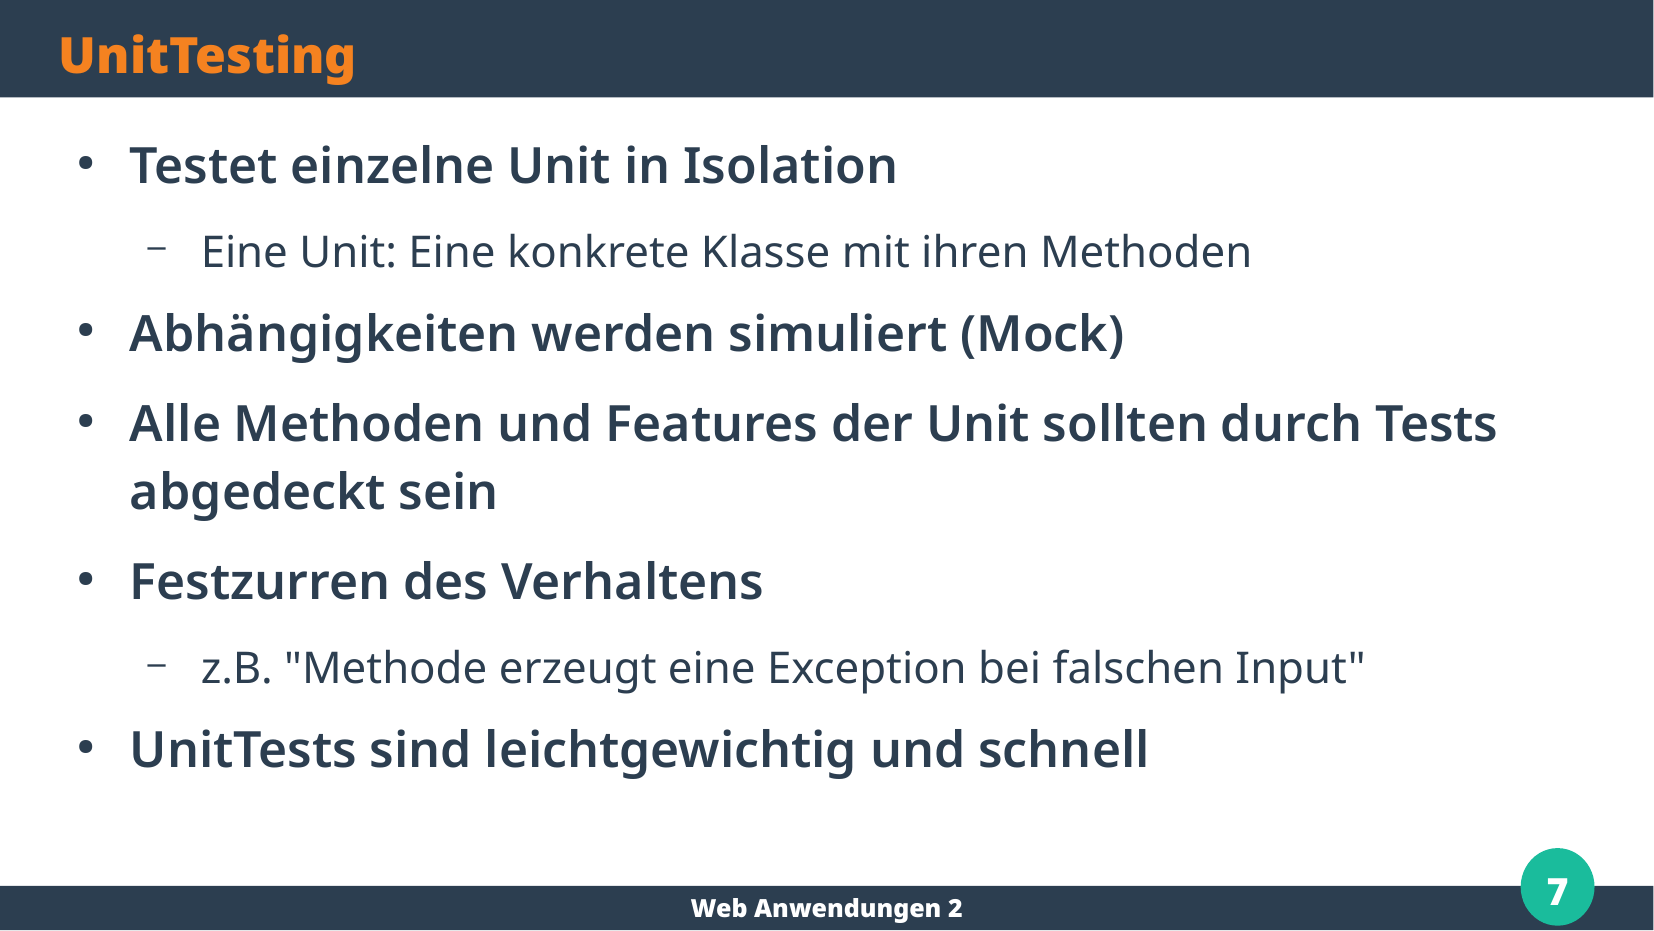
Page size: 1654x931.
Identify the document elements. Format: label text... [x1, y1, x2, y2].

title UnitTesting [59, 8, 1595, 89]
list Testet einzelne Unit in Isolation Eine Unit: Eine konkrete Klasse mit ihren Methoden Abhängigkeiten werden simuliert (Mock) Alle Methoden und Features der Unit sollten durch Tests abgedeckt sein Festzurren des Verhaltens z.B. "Methode erzeugt eine Exception bei falschen Input" UnitTests sind leichtgewichtig und schnell [59, 129, 1595, 864]
